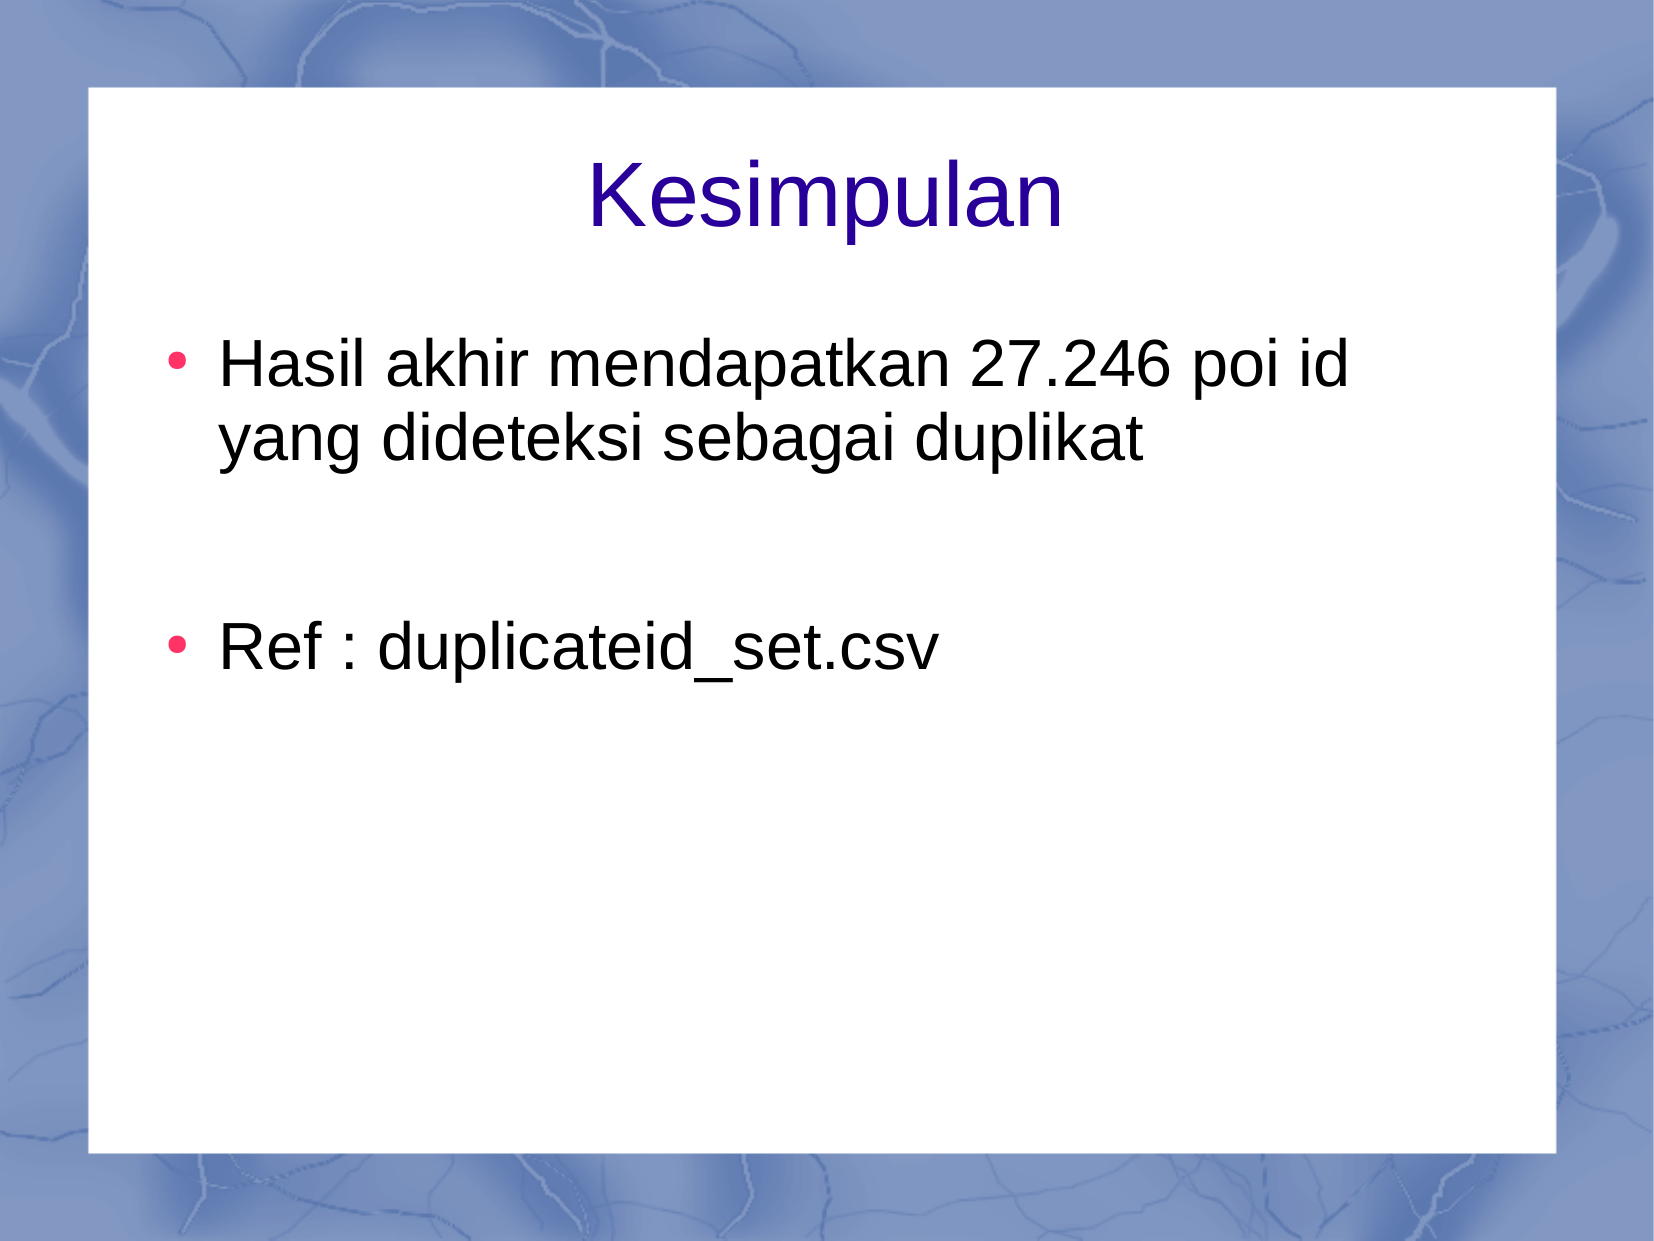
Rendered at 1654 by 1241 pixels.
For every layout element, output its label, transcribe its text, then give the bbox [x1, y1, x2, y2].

picture [0, 0, 1654, 1241]
list Hasil akhir mendapatkan 27.246 poi id yang dideteksi sebagai duplikat Ref : duplicateid_set.csv [147, 325, 1506, 1010]
title Kesimpulan [118, 90, 1536, 298]
